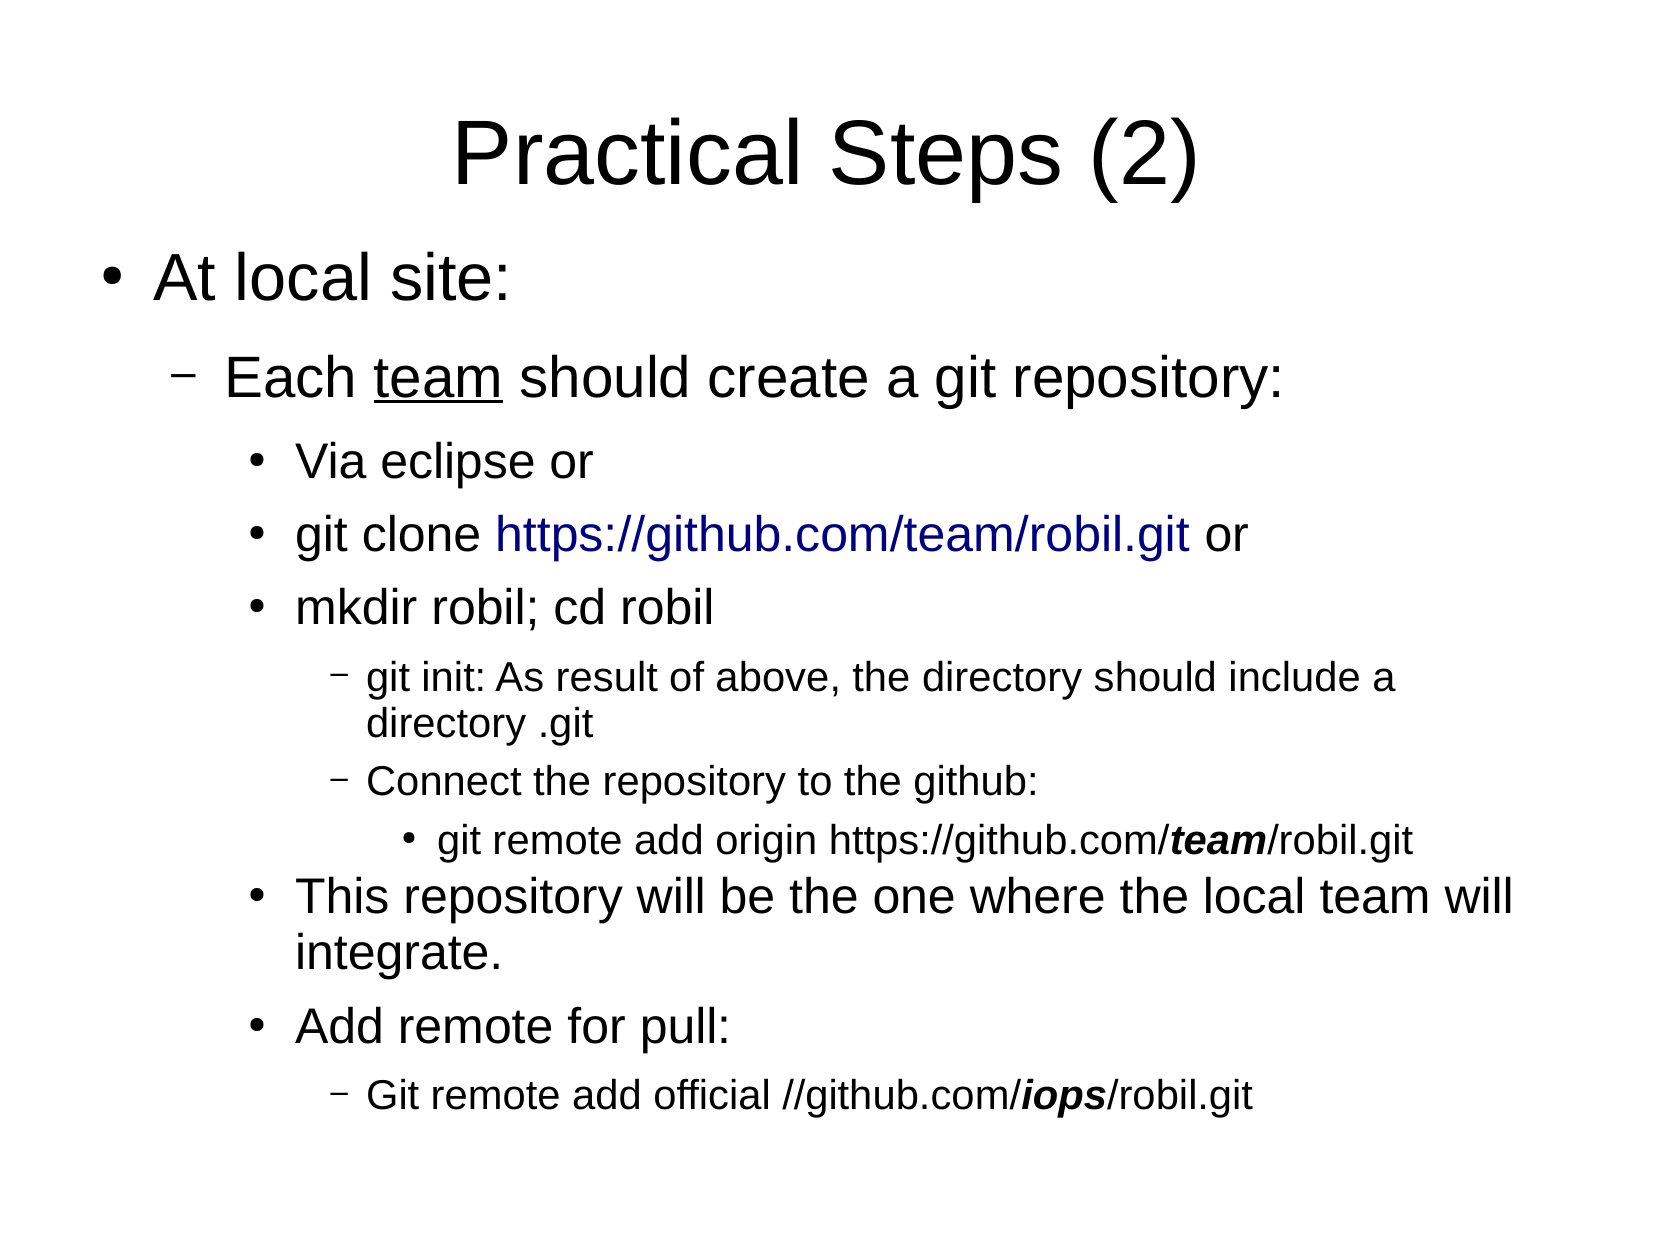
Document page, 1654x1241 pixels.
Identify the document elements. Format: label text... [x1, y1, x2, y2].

title Practical Steps (2) [82, 49, 1571, 257]
list At local site: Each team should create a git repository: Via eclipse or git clone https://github.com/team/robil.git or mkdir robil; cd robil git init: As result of above, the directory should include a directory .git Connect the repository to the github: git remote add origin https://github.com/team/robil.git This repository will be the one where the local team will integrate. Add remote for pull: Git remote add official //github.com/iops/robil.git [82, 240, 1538, 1171]
